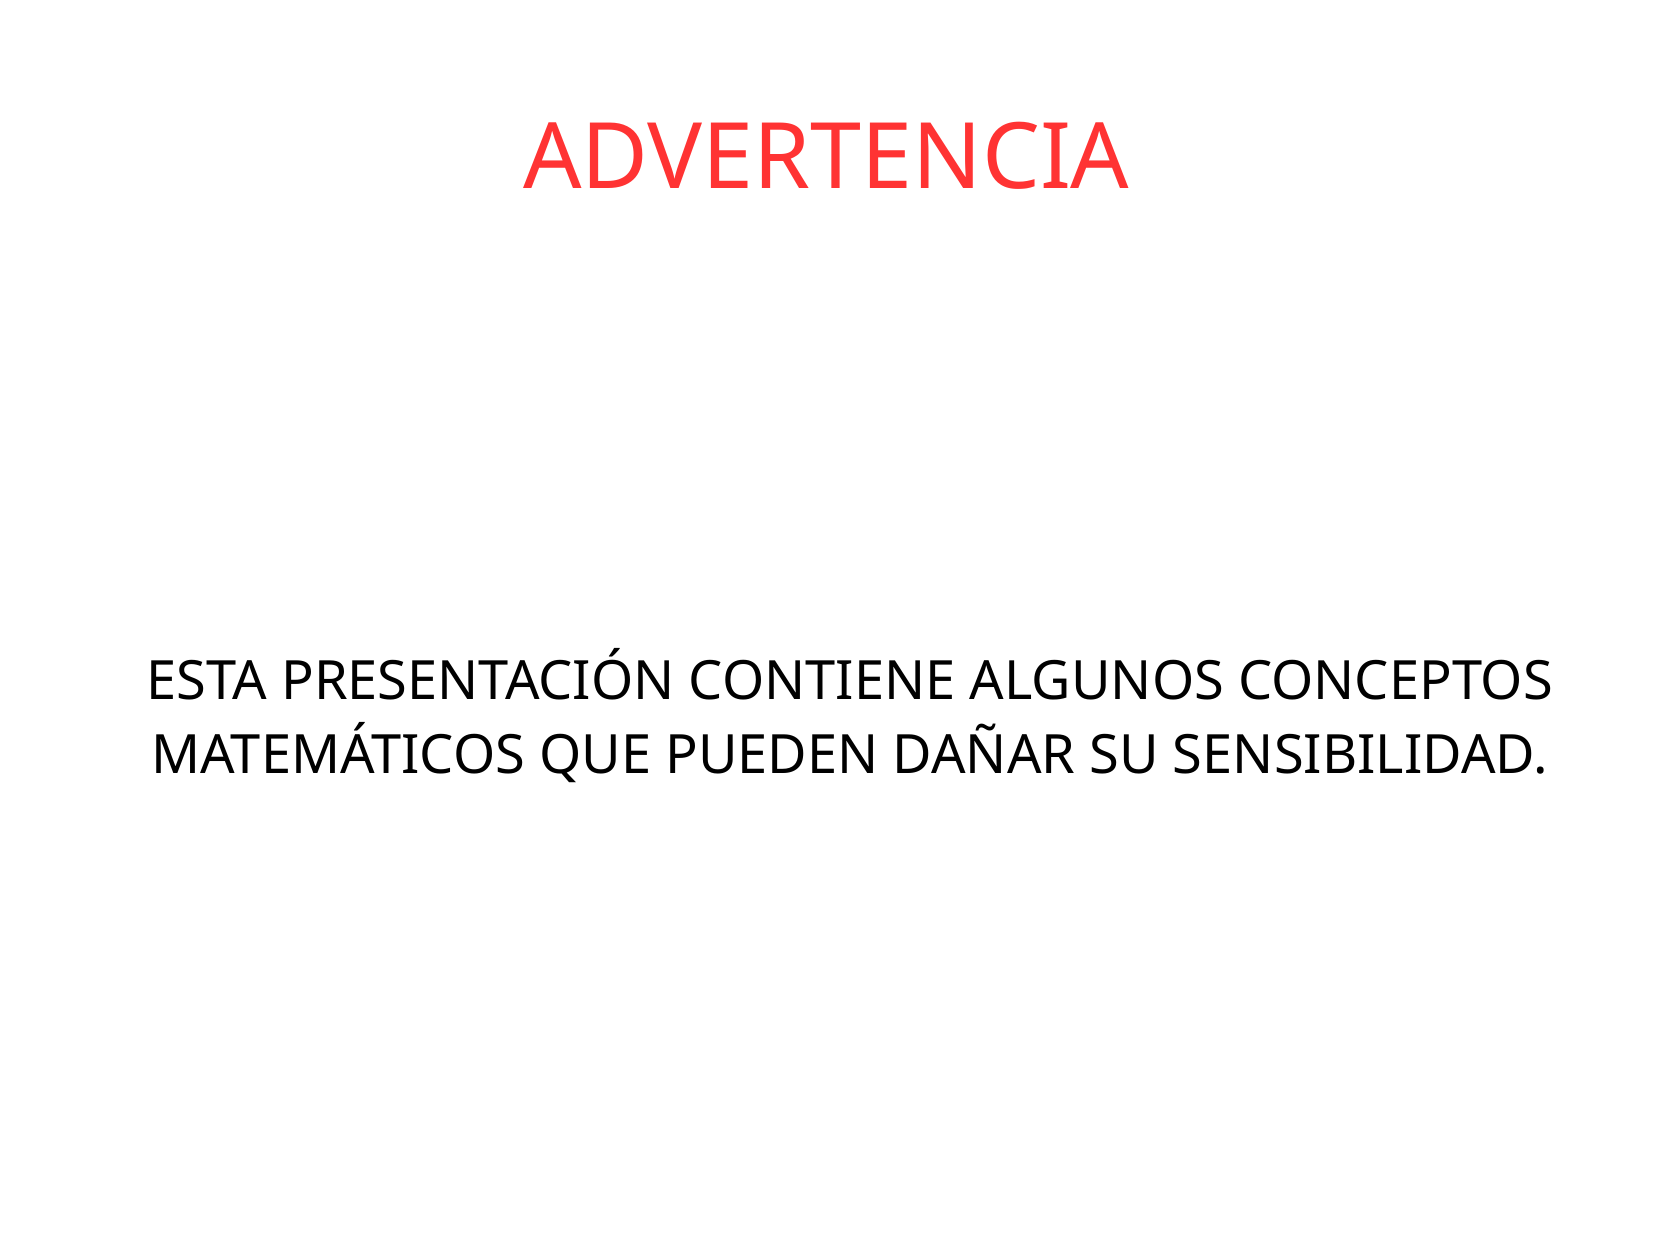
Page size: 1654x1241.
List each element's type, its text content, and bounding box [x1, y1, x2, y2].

title ADVERTENCIA [82, 49, 1571, 257]
text_box ESTA PRESENTACIÓN CONTIENE ALGUNOS CONCEPTOS MATEMÁTICOS QUE PUEDEN DAÑAR SU SENSIBILIDAD. [70, 224, 1559, 1134]
